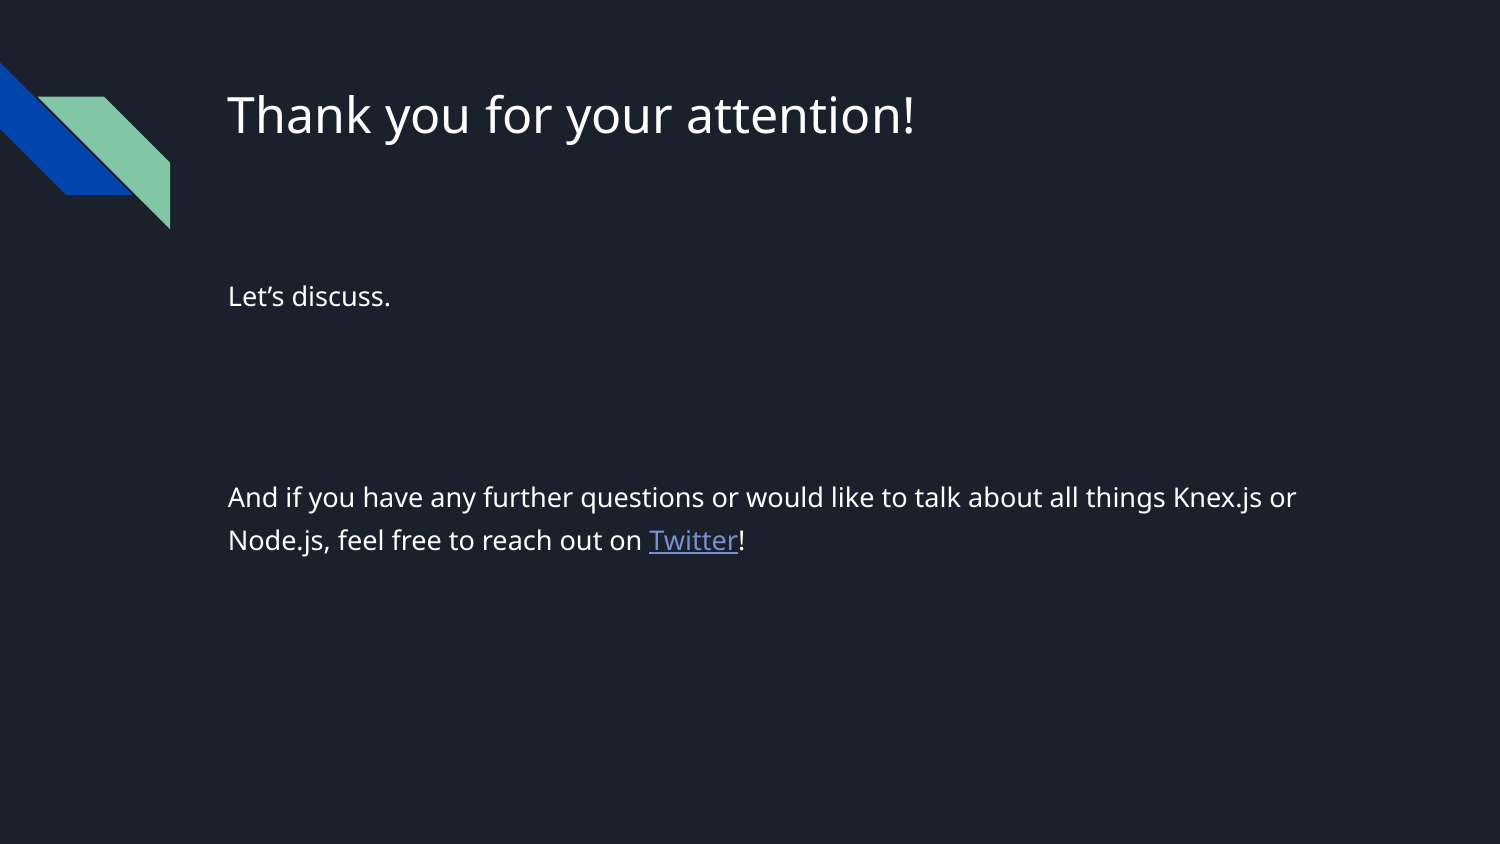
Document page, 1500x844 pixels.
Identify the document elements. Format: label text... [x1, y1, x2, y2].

title Thank you for your attention! [212, 64, 1368, 215]
list Let’s discuss. And if you have any further questions or would like to talk about all things Knex.js or Node.js, feel free to reach out on Twitter! [212, 257, 1368, 735]
